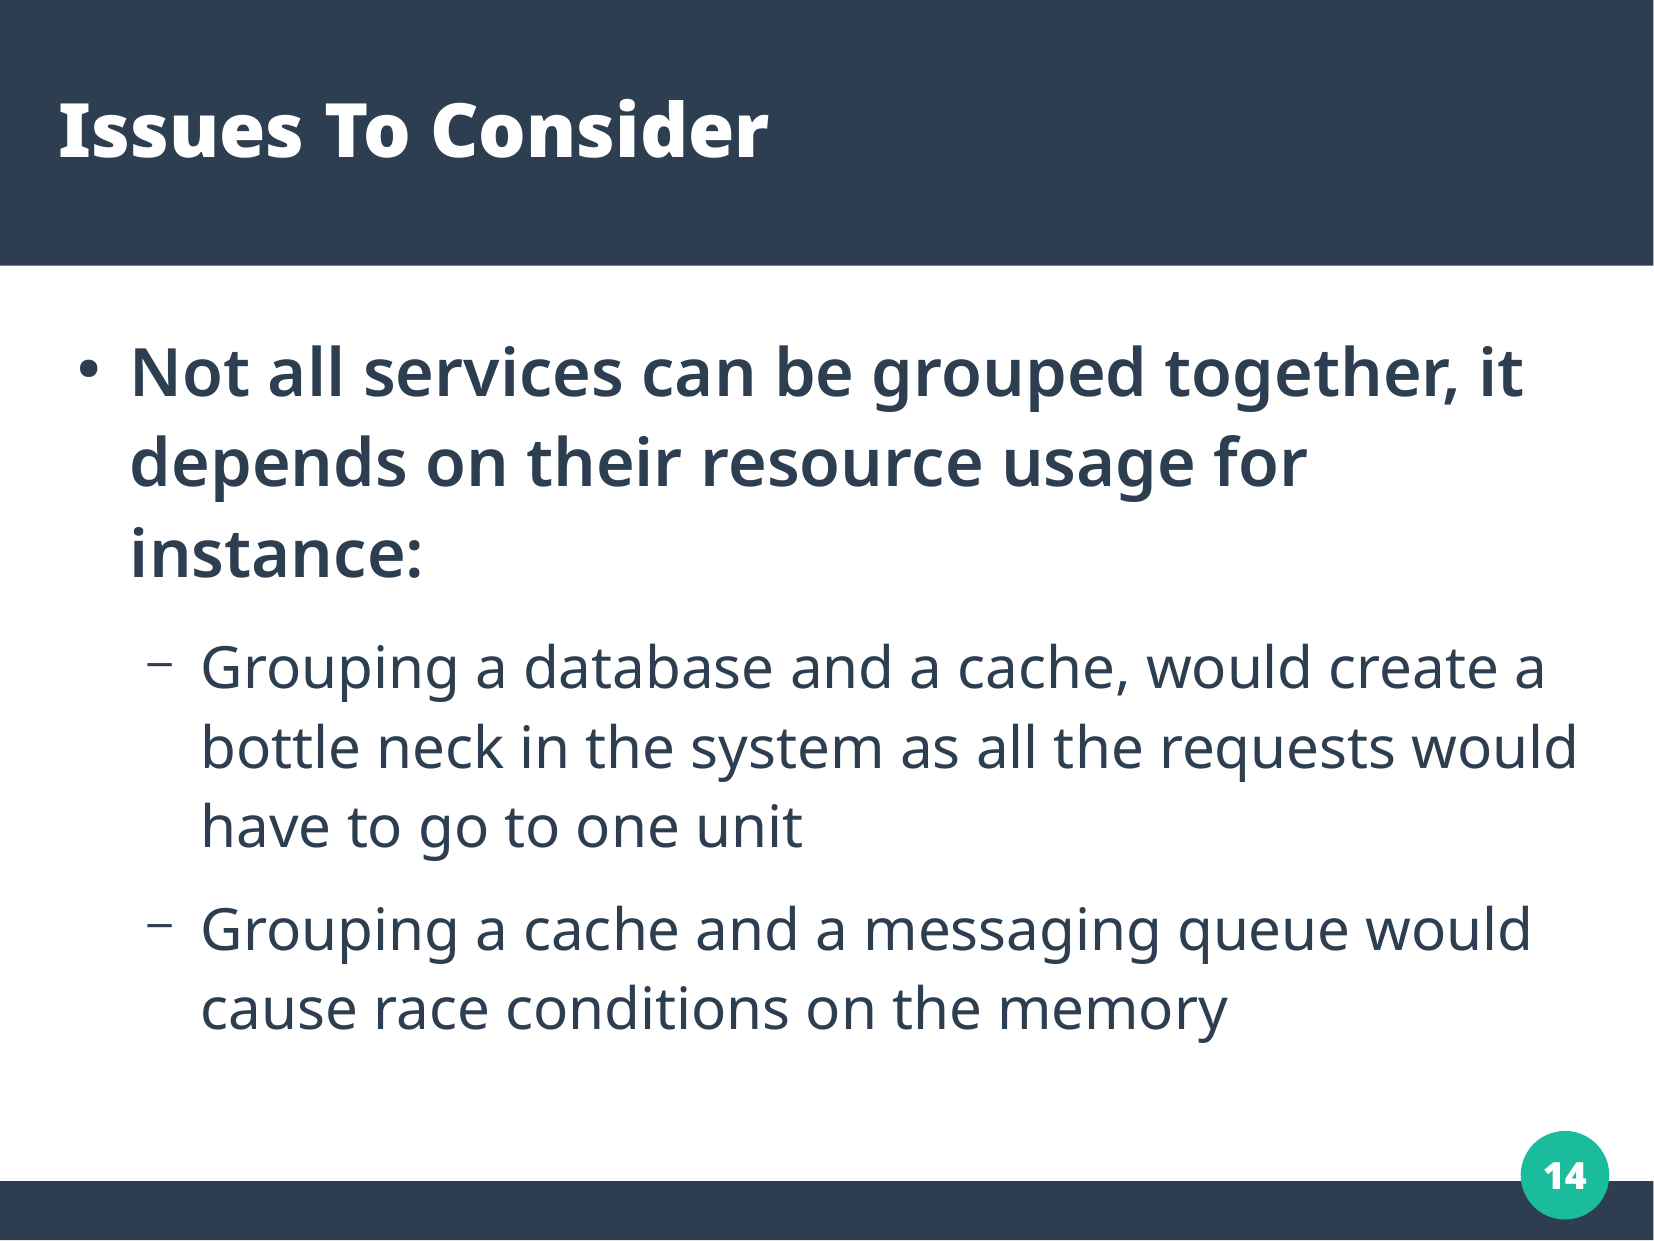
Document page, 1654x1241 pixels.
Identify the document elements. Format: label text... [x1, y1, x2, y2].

title Issues To Consider [59, 49, 1595, 207]
list Not all services can be grouped together, it depends on their resource usage for instance: Grouping a database and a cache, would create a bottle neck in the system as all the requests would have to go to one unit Grouping a cache and a messaging queue would cause race conditions on the memory [59, 324, 1595, 1152]
